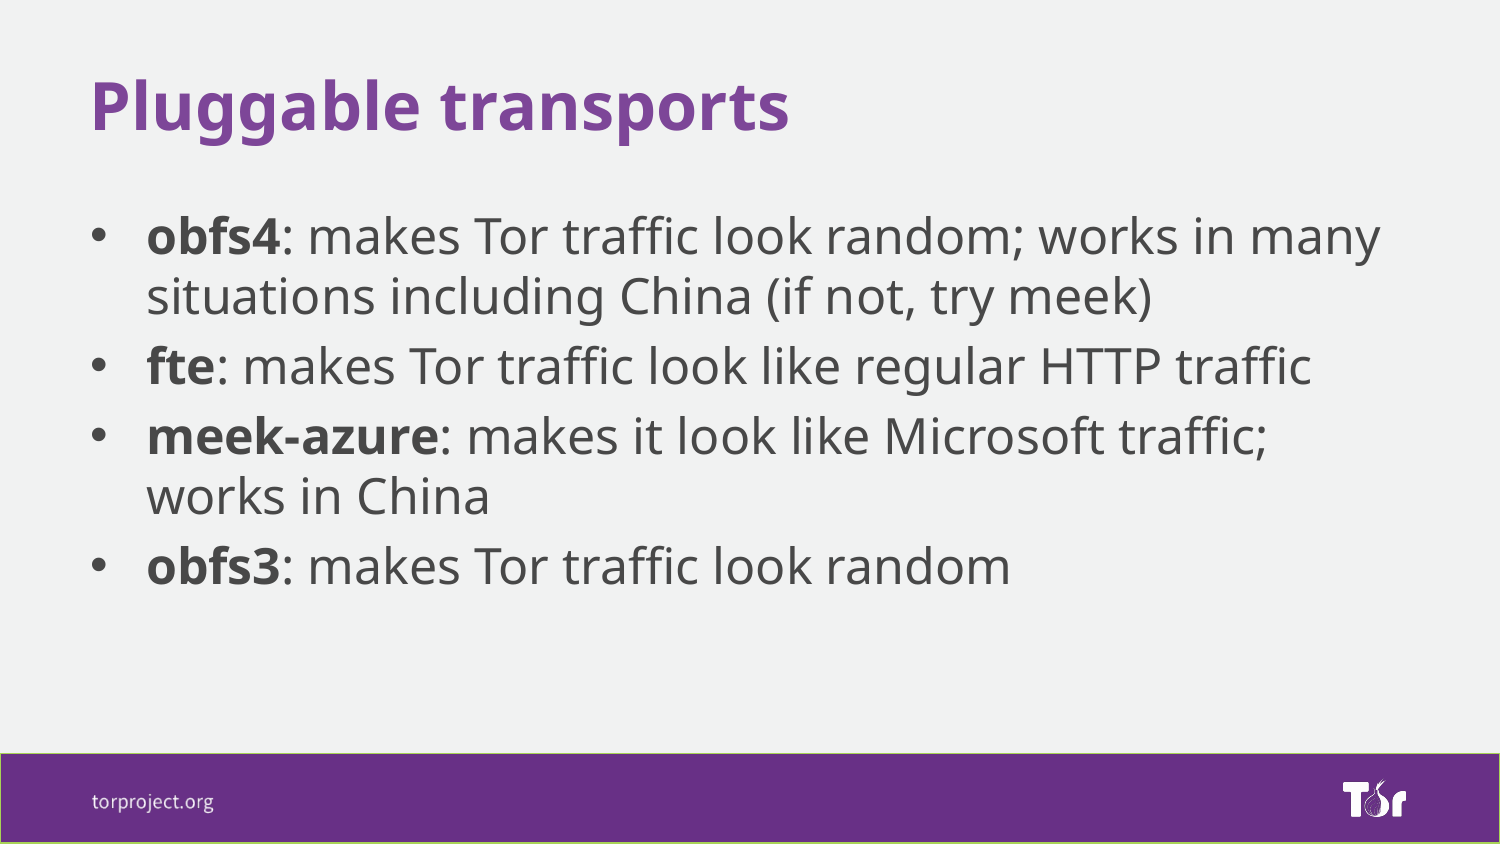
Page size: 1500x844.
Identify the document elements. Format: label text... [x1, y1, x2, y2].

picture [75, 780, 604, 821]
picture [1343, 778, 1406, 817]
text_box Pluggable transports [75, 33, 1425, 174]
text_box obfs4: makes Tor traffic look random; works in many situations including China (if not, try meek) fte: makes Tor traffic look like regular HTTP traffic meek-azure: makes it look like Microsoft traffic; works in China obfs3: makes Tor traffic look random [75, 196, 1425, 754]
